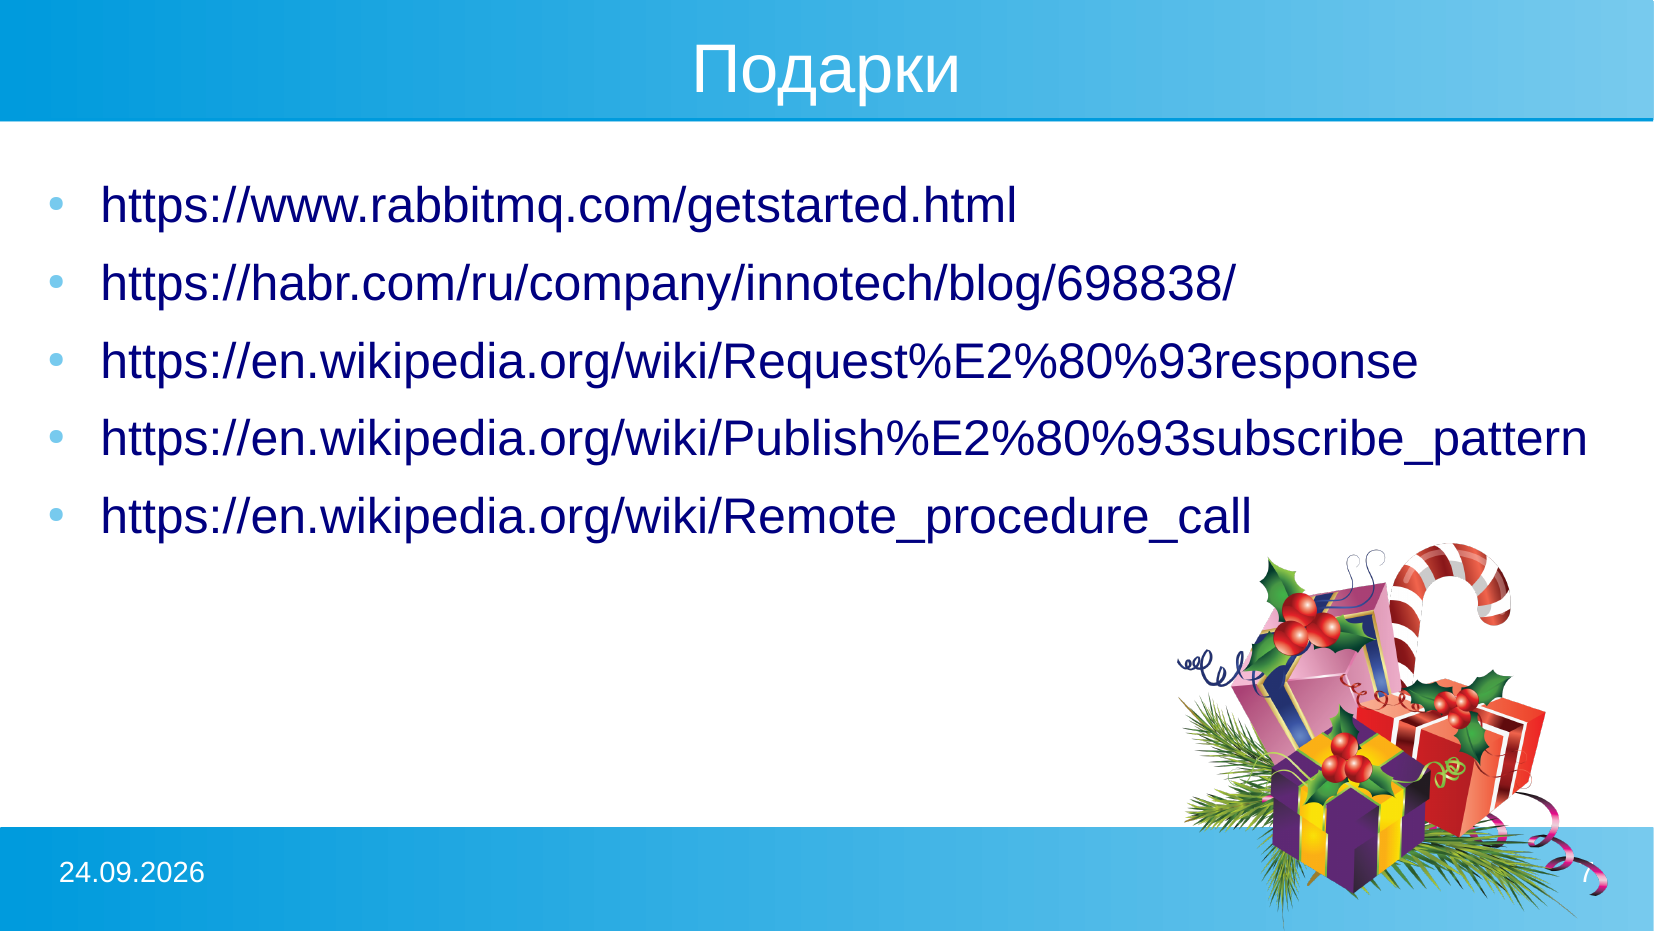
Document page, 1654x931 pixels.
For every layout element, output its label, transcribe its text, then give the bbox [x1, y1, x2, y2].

title Подарки [59, 29, 1595, 108]
list https://www.rabbitmq.com/getstarted.html https://habr.com/ru/company/innotech/blog/698838/ https://en.wikipedia.org/wiki/Request%E2%80%93response https://en.wikipedia.org/wiki/Publish%E2%80%93subscribe_pattern https://en.wikipedia.org/wiki/Remote_procedure_call [29, 177, 1625, 562]
picture [1177, 543, 1625, 931]
